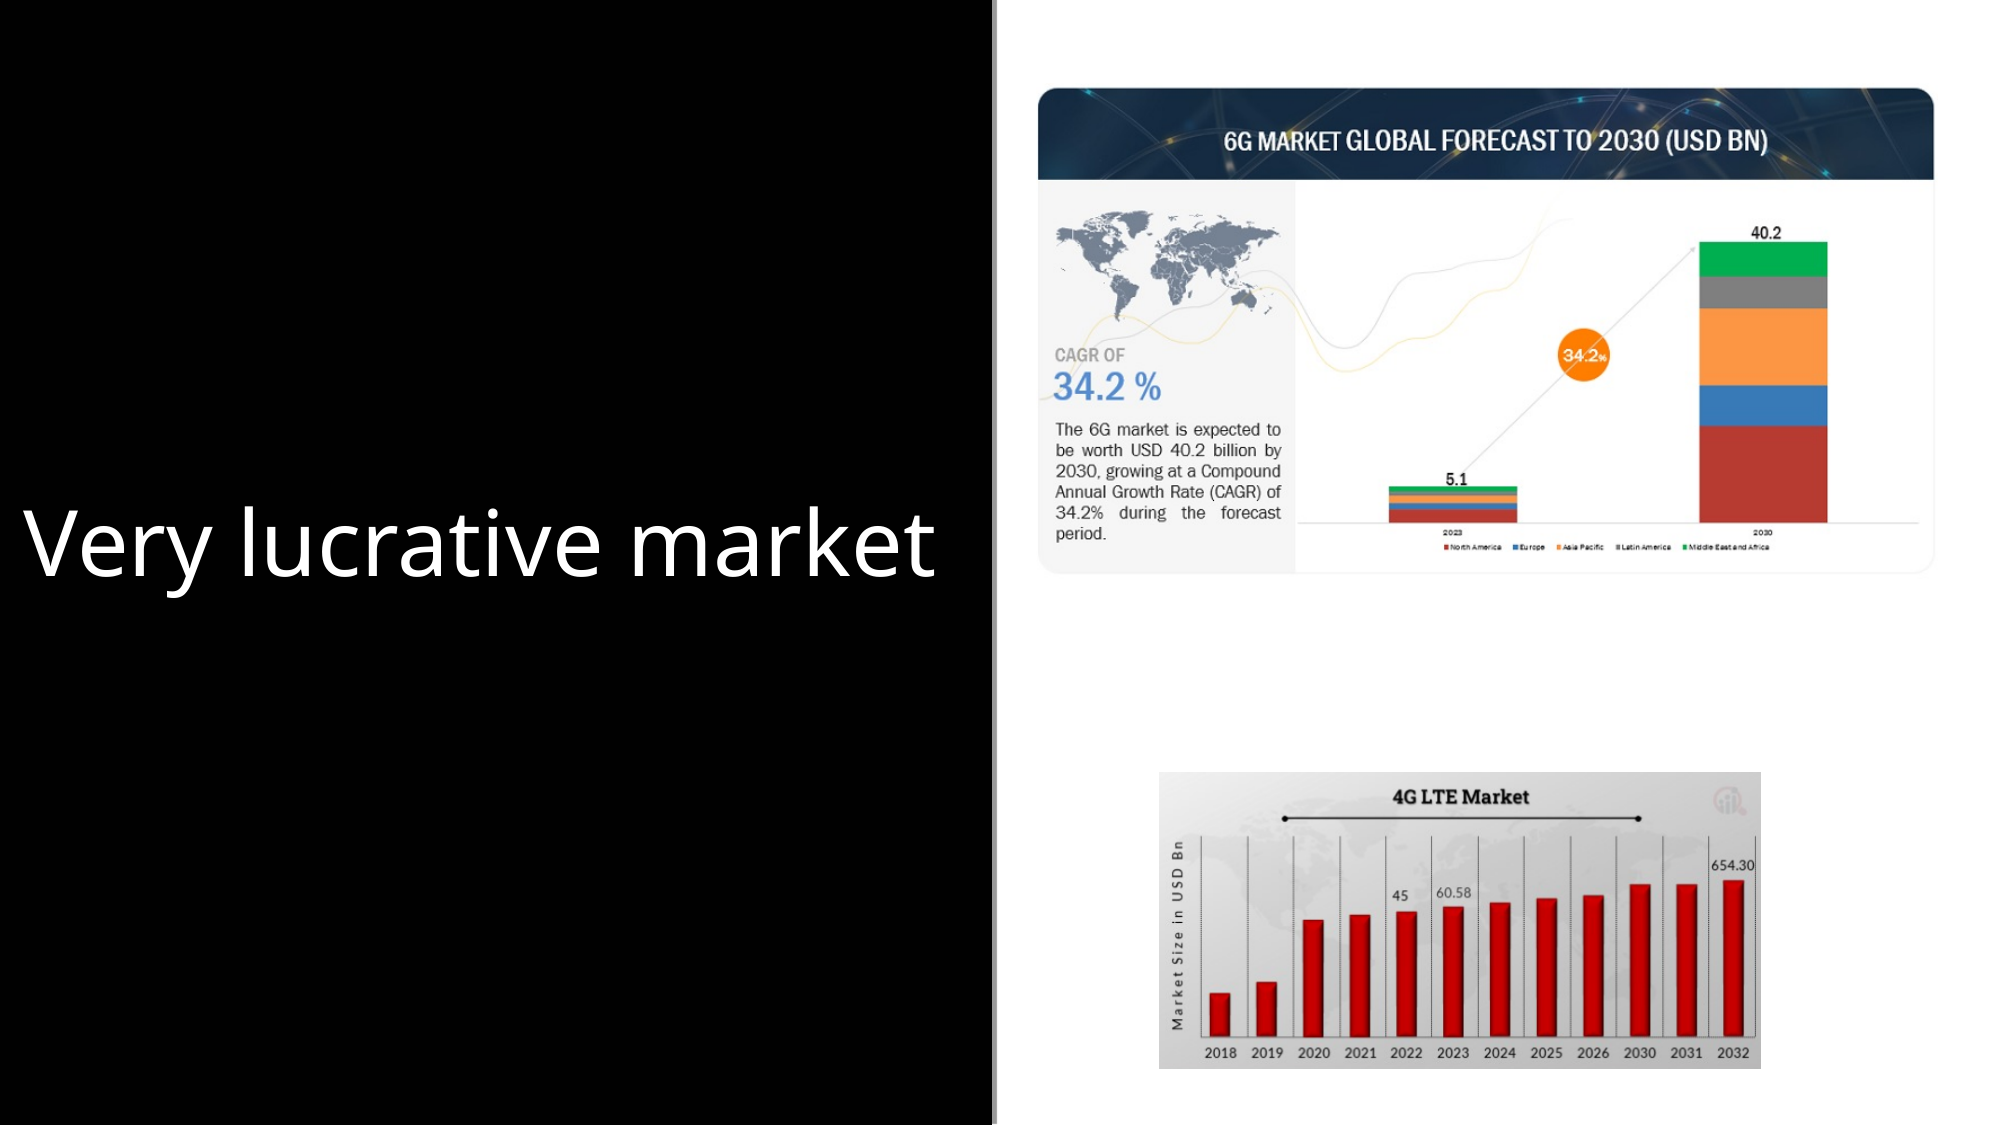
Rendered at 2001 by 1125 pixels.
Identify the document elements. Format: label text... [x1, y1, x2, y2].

picture [1036, 83, 1938, 581]
picture [1159, 772, 1761, 1069]
text_box Very lucrative market [0, 0, 992, 1125]
